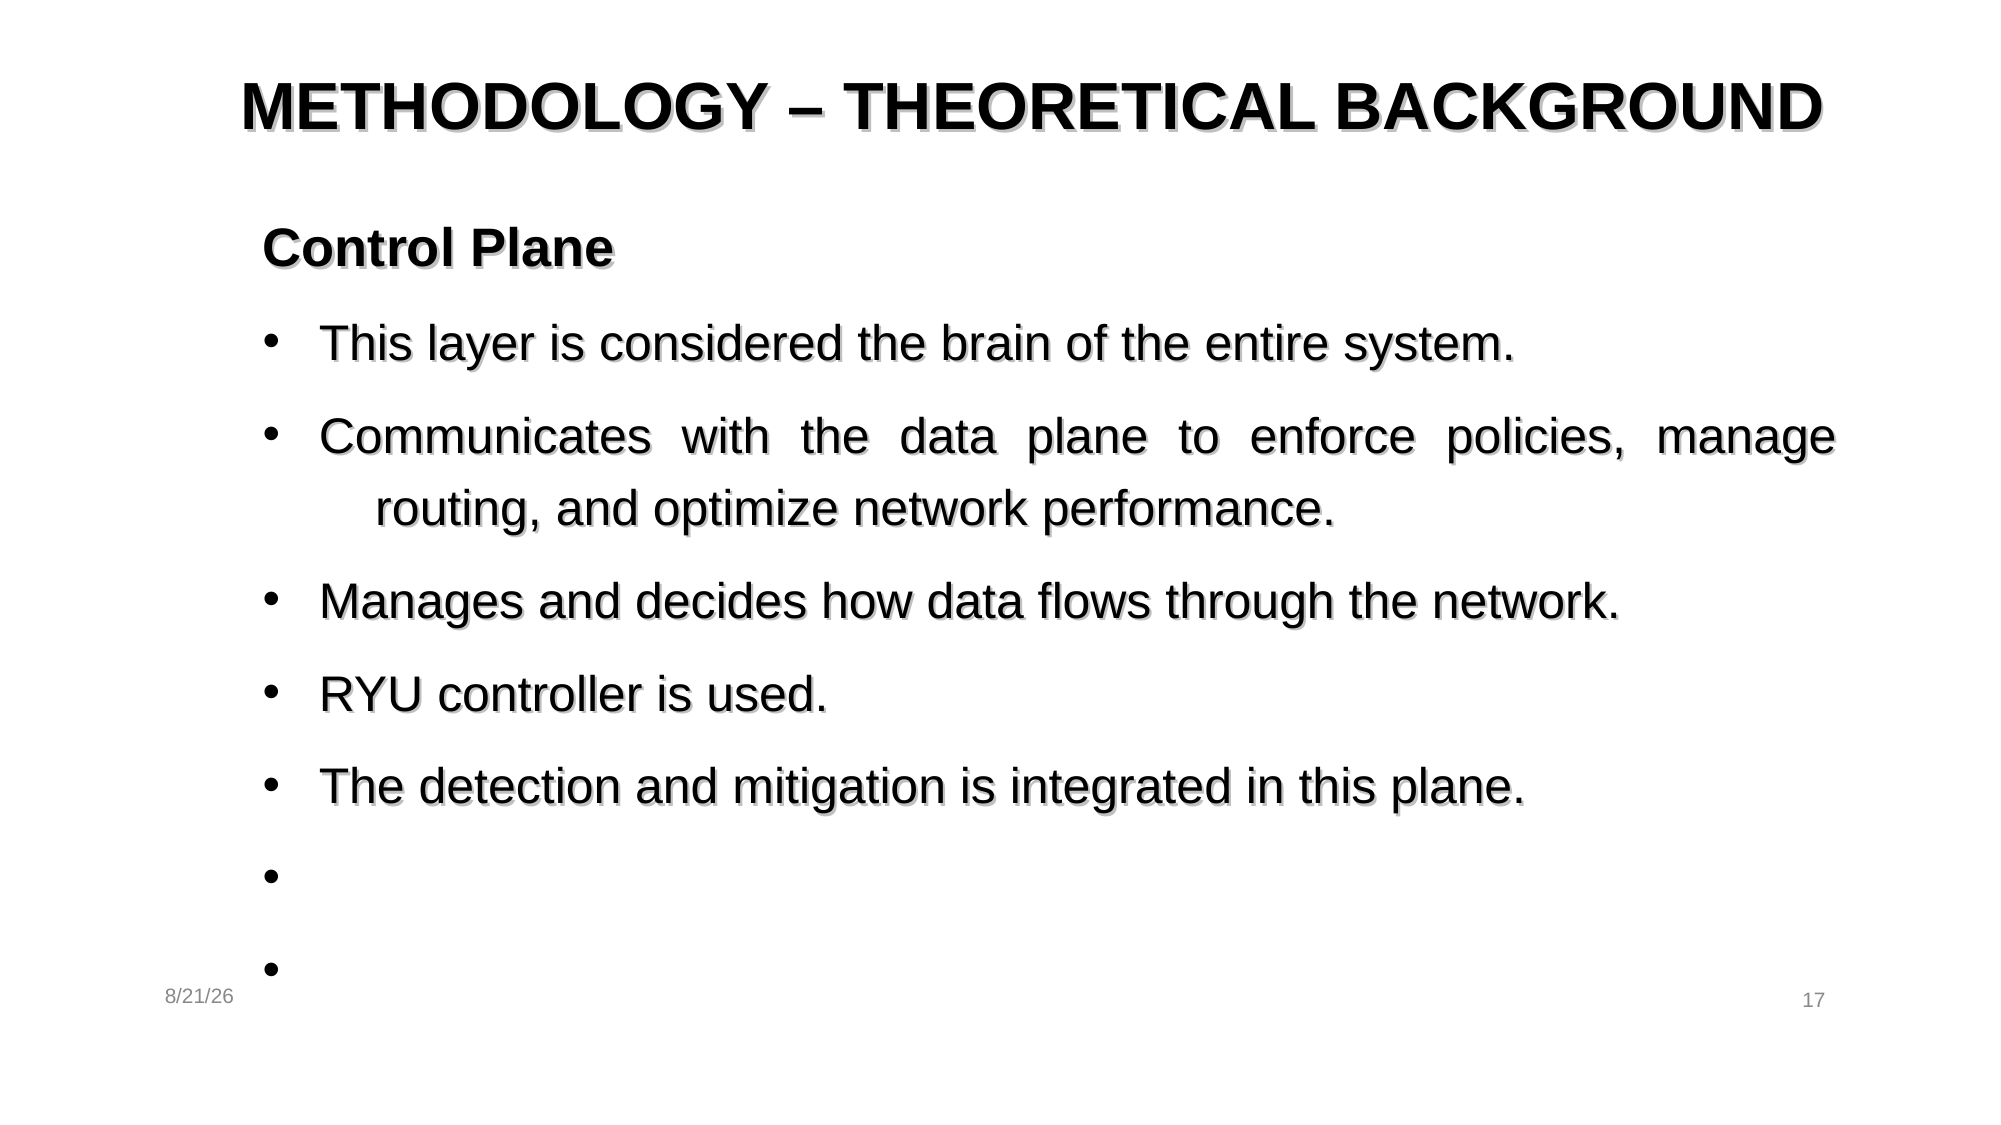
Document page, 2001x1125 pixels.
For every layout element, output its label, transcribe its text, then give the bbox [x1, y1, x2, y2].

slide_number December 27, 2024 [149, 965, 600, 1025]
title Methodology – theoretical background [183, 33, 1883, 183]
slide_number 17 [1787, 969, 1911, 1030]
list Control Plane This layer is considered the brain of the entire system. Communicates with the data plane to enforce policies, manage routing, and optimize network performance. Manages and decides how data flows through the network. RYU controller is used. The detection and mitigation is integrated in this plane. [247, 192, 1883, 970]
